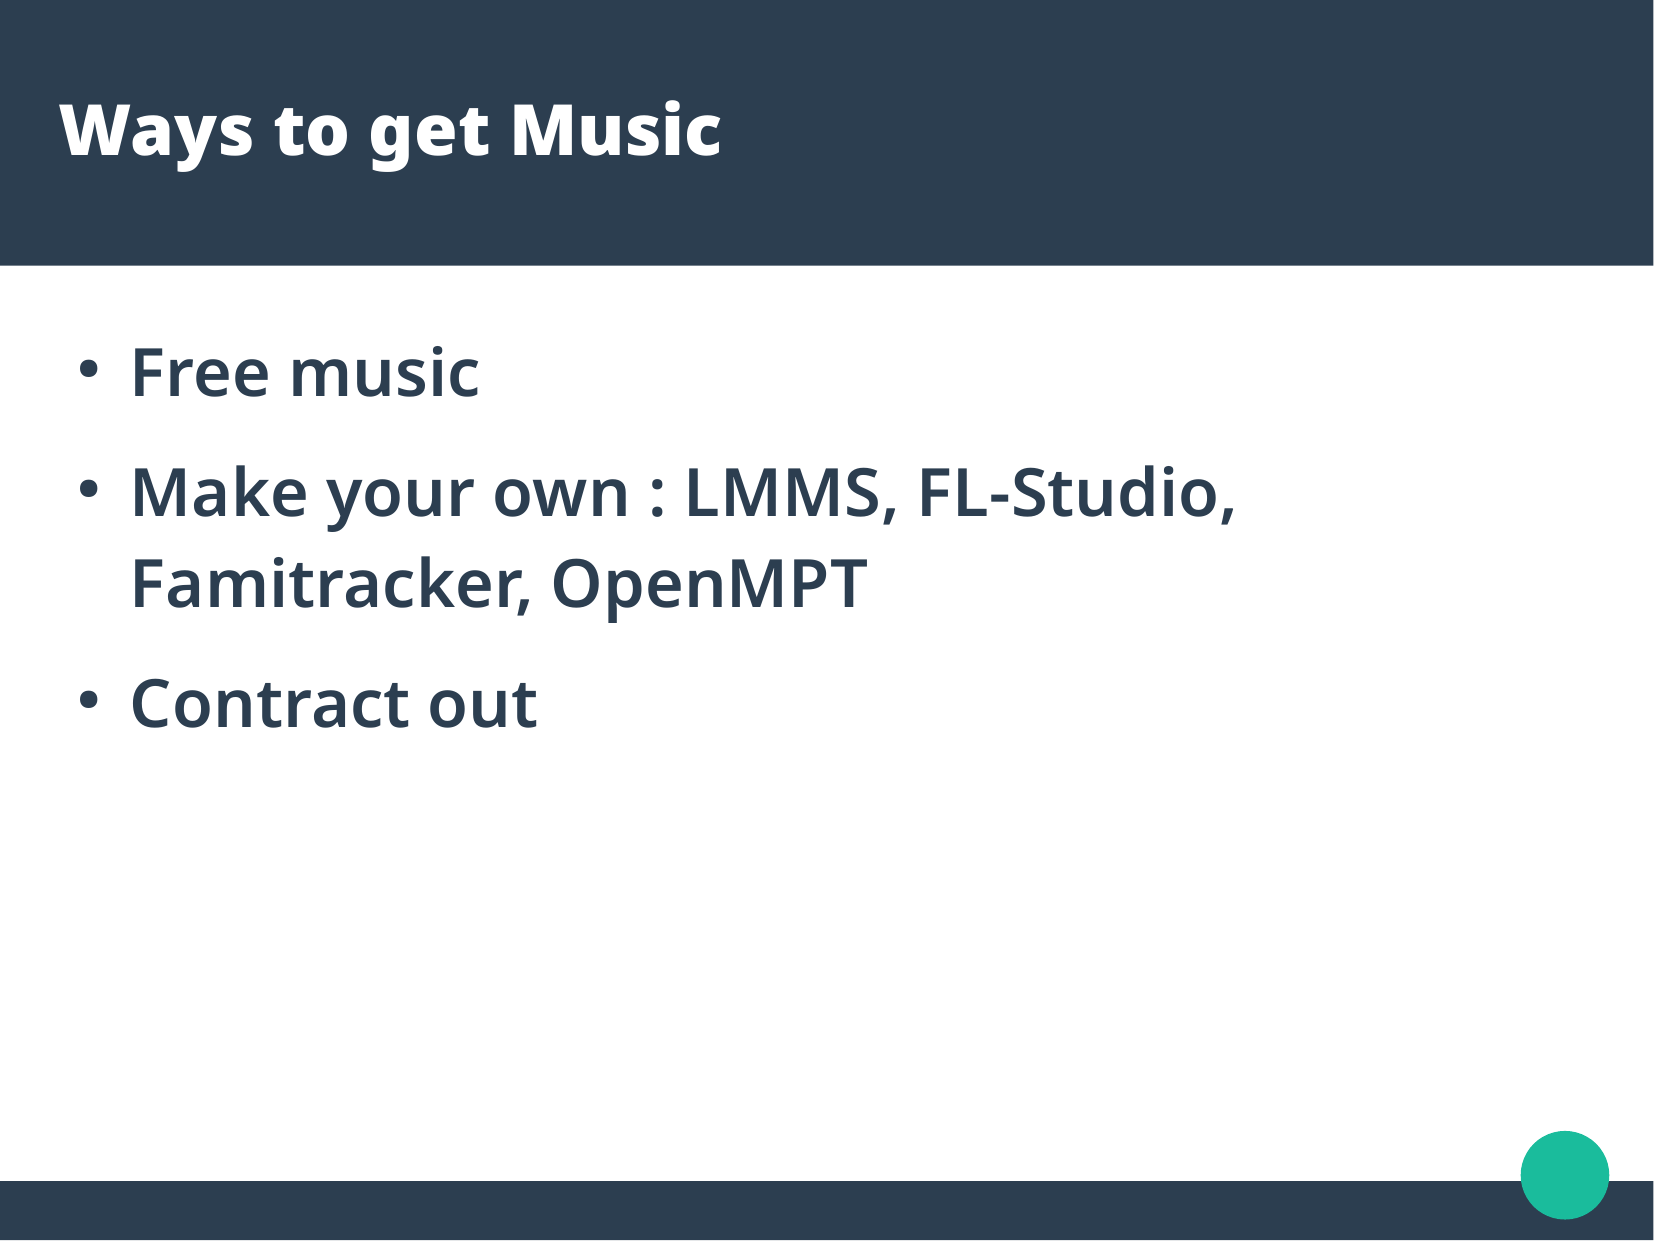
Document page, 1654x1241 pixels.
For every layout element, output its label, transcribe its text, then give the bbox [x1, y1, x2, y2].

title Ways to get Music [59, 49, 1595, 207]
list Free music Make your own : LMMS, FL-Studio, Famitracker, OpenMPT Contract out [59, 324, 1595, 1152]
